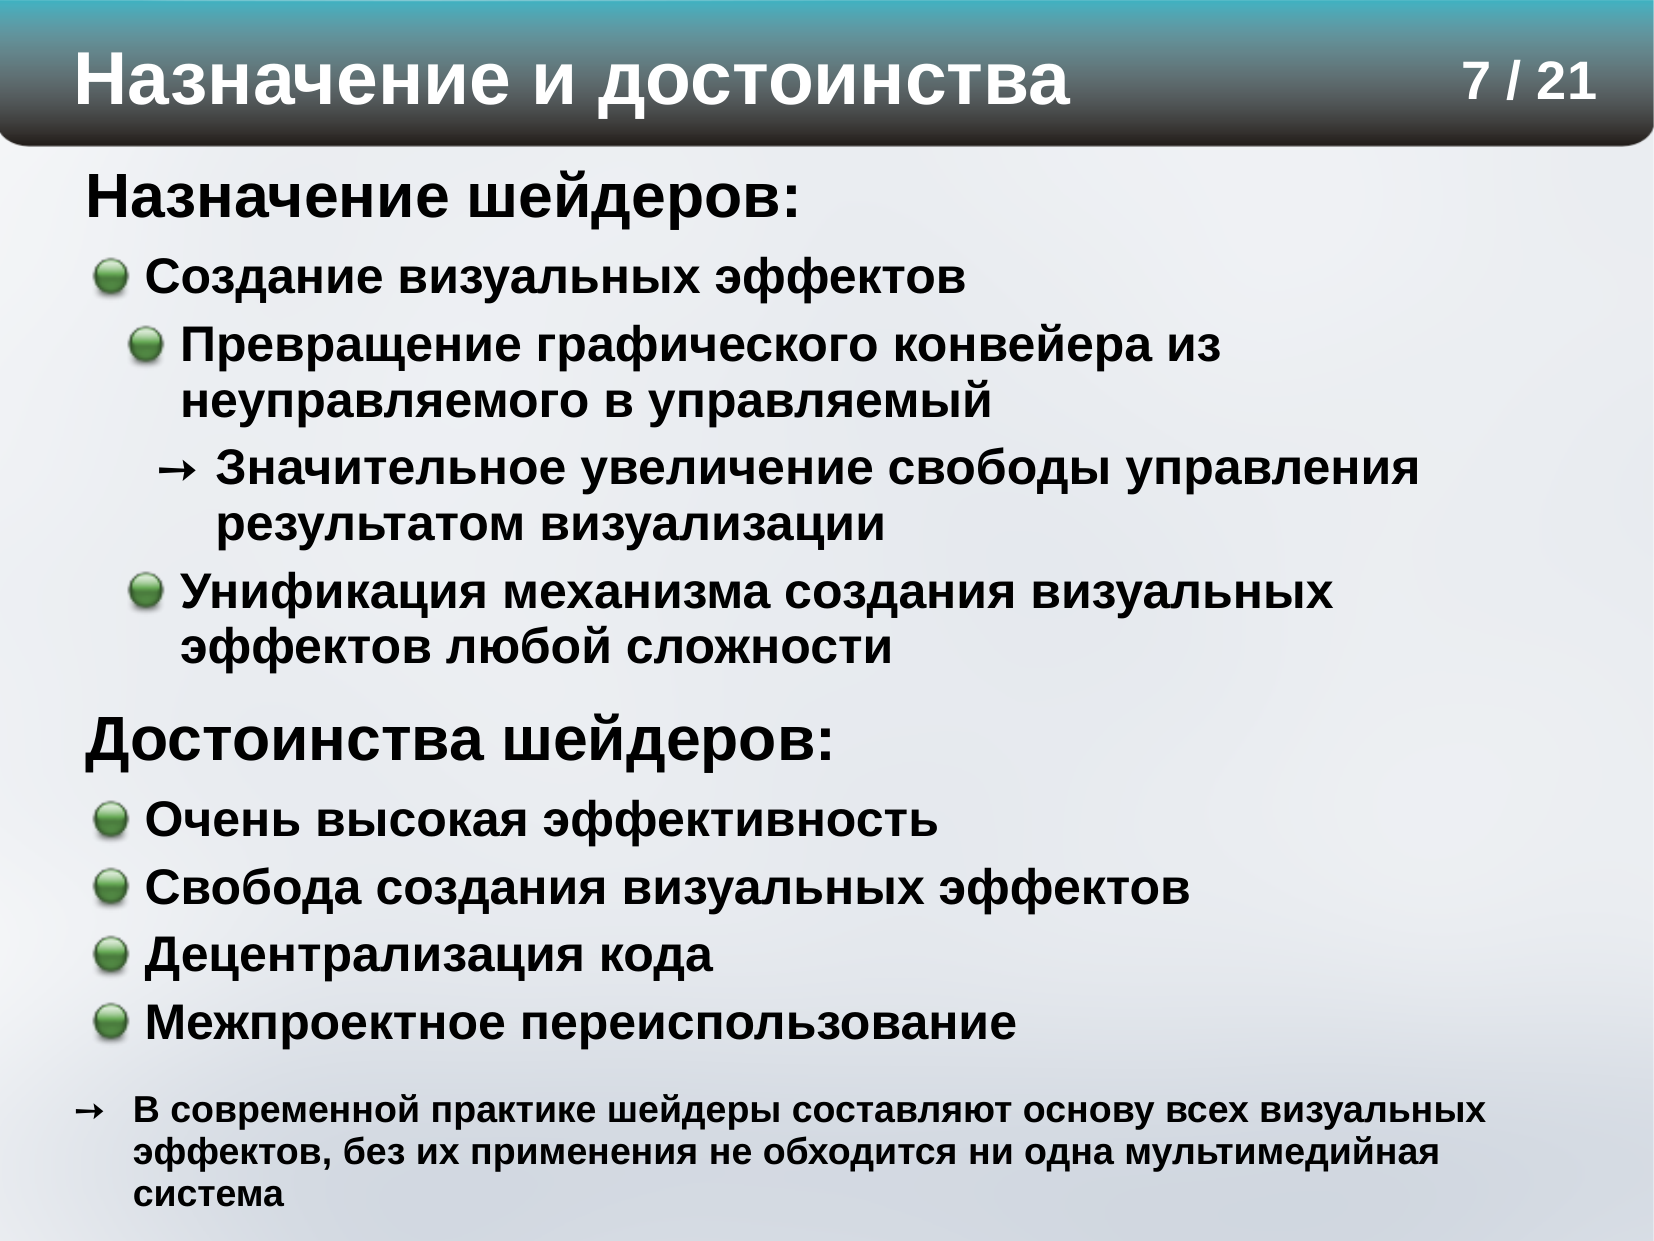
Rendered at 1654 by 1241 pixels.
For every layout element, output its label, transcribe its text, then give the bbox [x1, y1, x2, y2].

text_box Назначение шейдеров: Создание визуальных эффектов Превращение графического конвейера из неуправляемого в управляемый Значительное увеличение свободы управления результатом визуализации Унификация механизма создания визуальных эффектов любой сложности Достоинства шейдеров: Очень высокая эффективность Свобода создания визуальных эффектов Децентрализация кода Межпроектное переиспользование [70, 153, 1506, 1058]
picture [0, 0, 1654, 1241]
text_box <номер> / 21 [1446, 42, 1654, 119]
text_box Назначение и достоинства [59, 29, 1418, 129]
text_box В современной практике шейдеры составляют основу всех визуальных эффектов, без их применения не обходится ни одна мультимедийная система [59, 1080, 1565, 1222]
